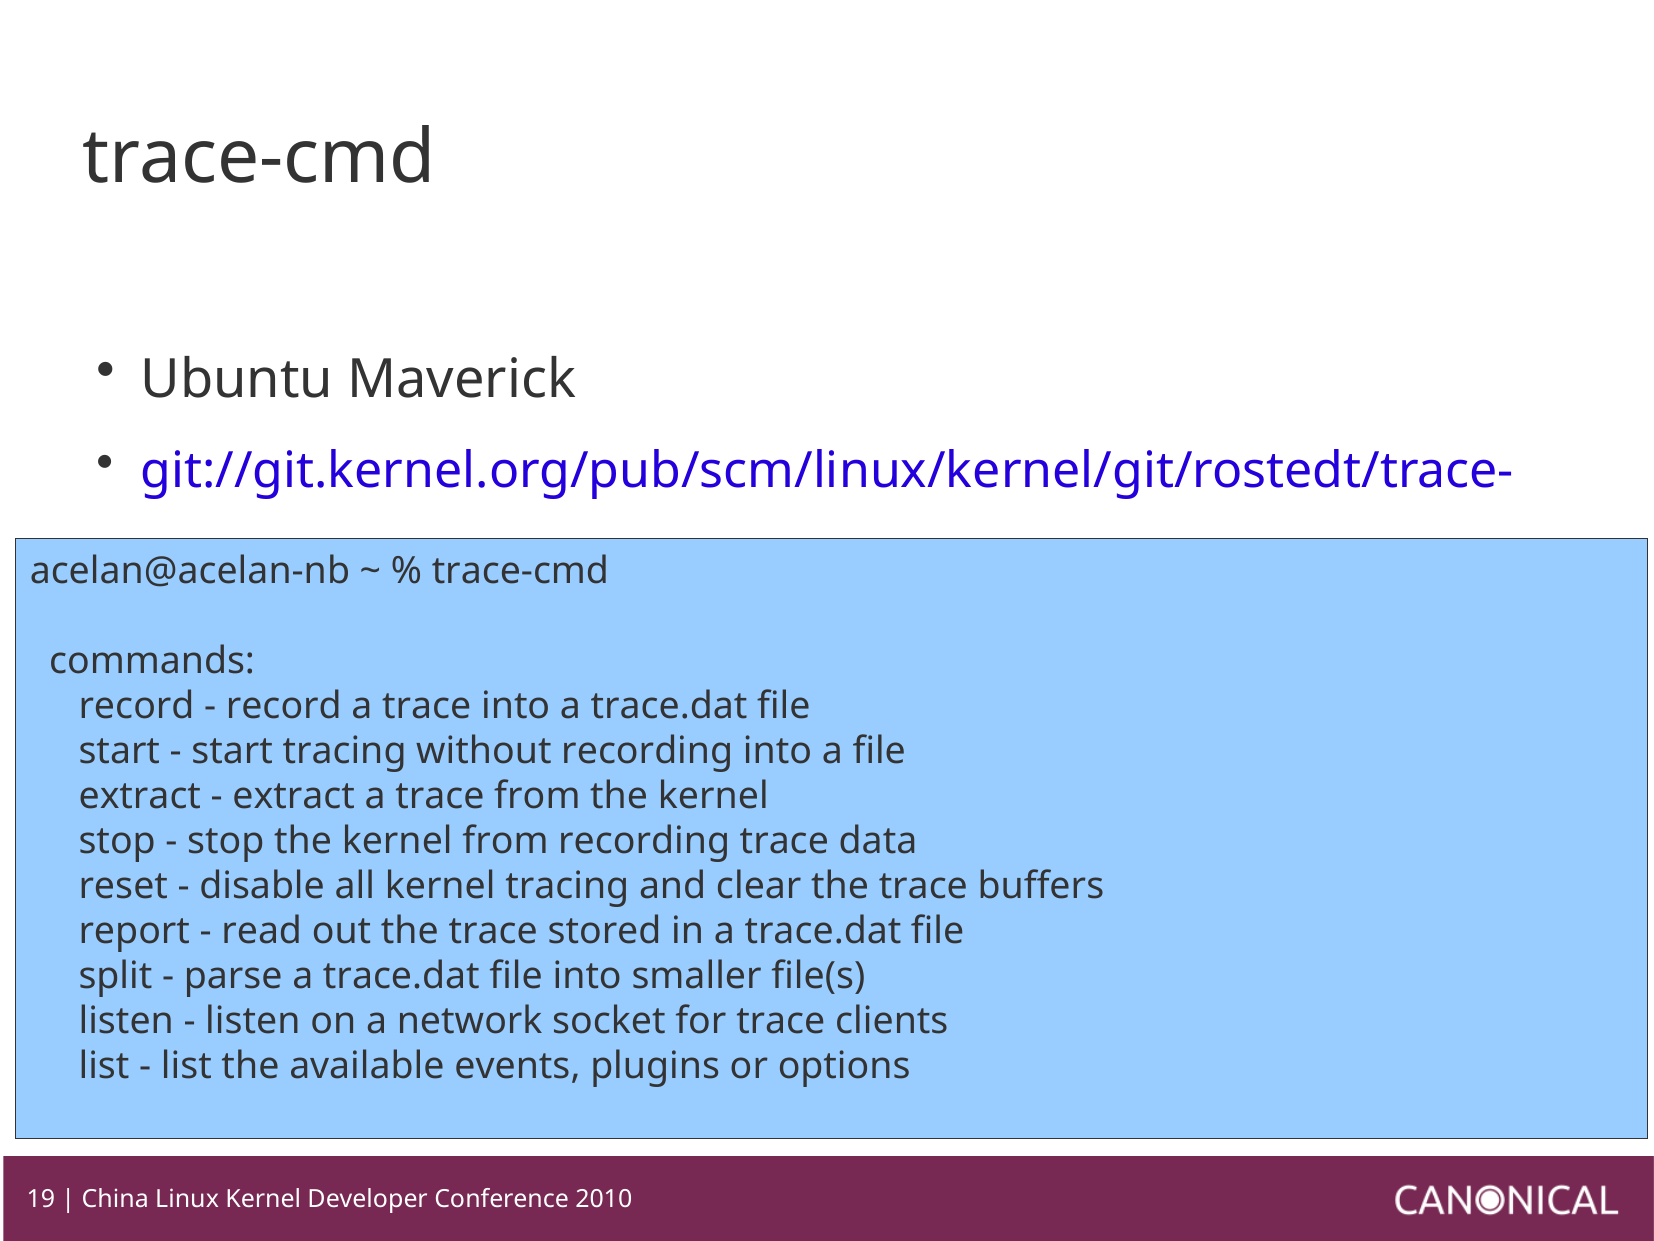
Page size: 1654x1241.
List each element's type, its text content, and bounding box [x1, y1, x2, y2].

title trace-cmd [82, 56, 1571, 249]
list Ubuntu Maverick git://git.kernel.org/pub/scm/linux/kernel/git/rostedt/trace-cmd.git [87, 301, 1579, 538]
picture [3, 1156, 1654, 1241]
text_box acelan@acelan-nb ~ % trace-cmd commands: record - record a trace into a trace.dat file start - start tracing without recording into a file extract - extract a trace from the kernel stop - stop the kernel from recording trace data reset - disable all kernel tracing and clear the trace buffers report - read out the trace stored in a trace.dat file split - parse a trace.dat file into smaller file(s) listen - listen on a network socket for trace clients list - list the available events, plugins or options [15, 538, 1648, 1139]
